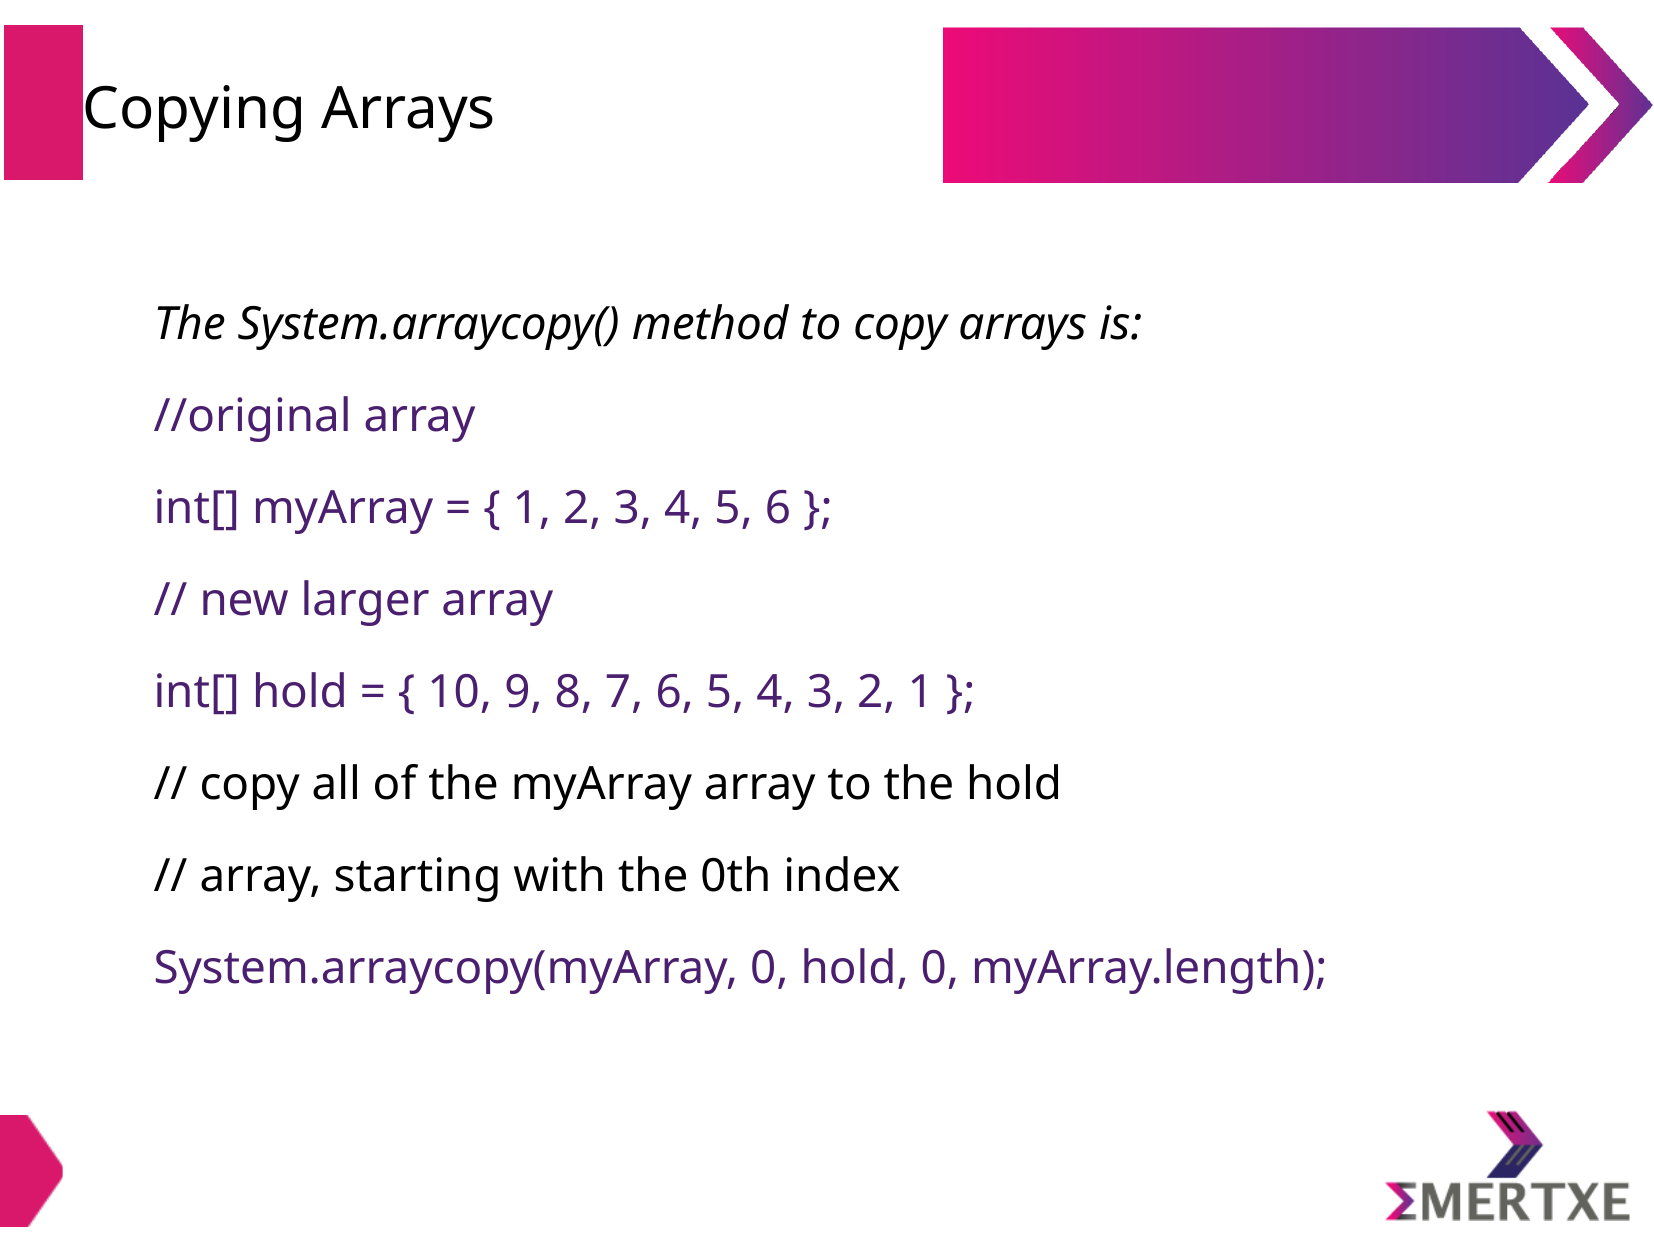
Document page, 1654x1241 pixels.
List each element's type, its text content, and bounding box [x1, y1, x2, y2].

list The System.arraycopy() method to copy arrays is: //original array int[] myArray = { 1, 2, 3, 4, 5, 6 }; // new larger array int[] hold = { 10, 9, 8, 7, 6, 5, 4, 3, 2, 1 }; // copy all of the myArray array to the hold // array, starting with the 0th index System.arraycopy(myArray, 0, hold, 0, myArray.length); [82, 290, 1571, 1010]
title Copying Arrays [82, 2, 1571, 210]
picture [1385, 1107, 1631, 1221]
picture [1571, 27, 1653, 183]
